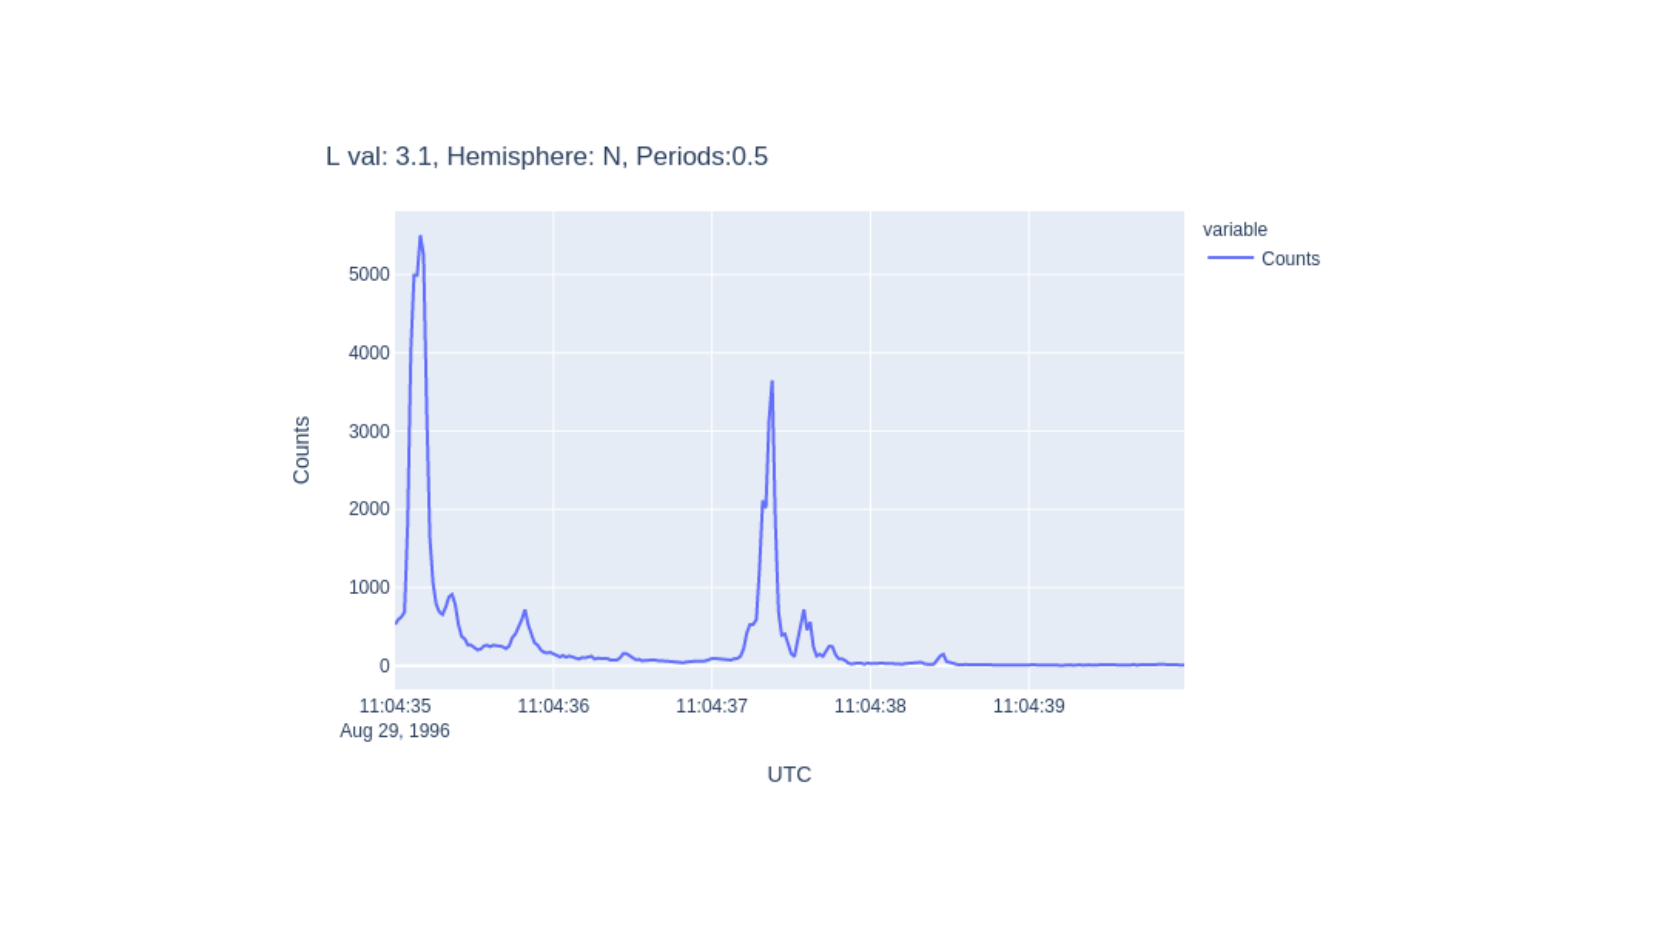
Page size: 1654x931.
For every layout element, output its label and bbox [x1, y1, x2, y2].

picture [272, 119, 1351, 813]
